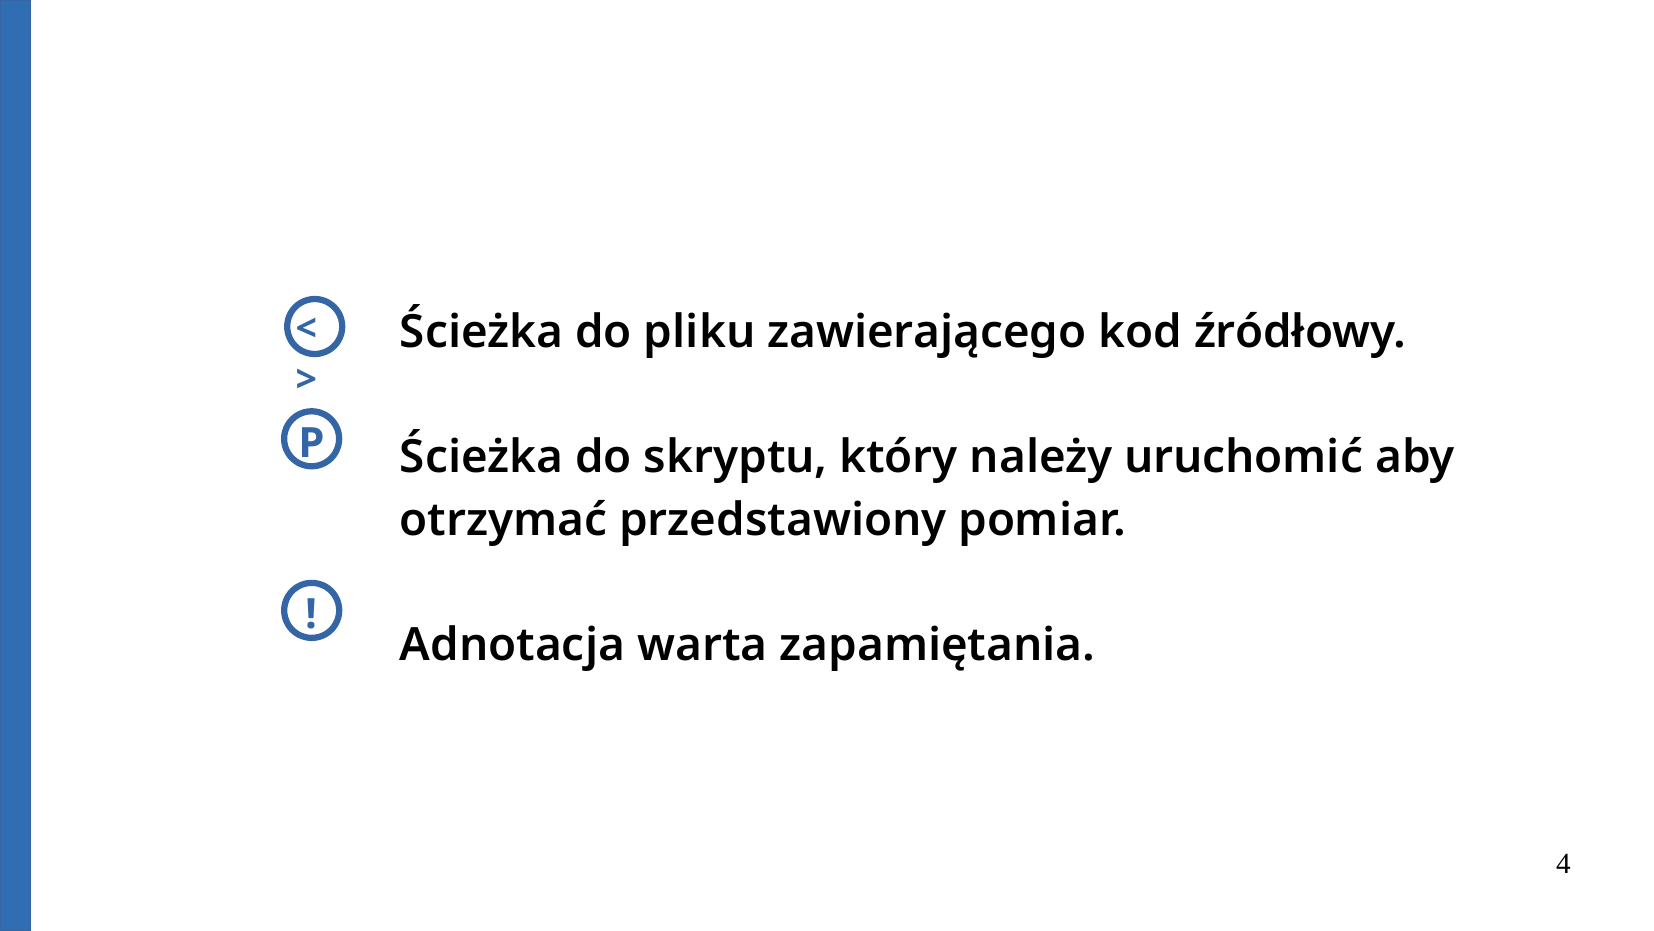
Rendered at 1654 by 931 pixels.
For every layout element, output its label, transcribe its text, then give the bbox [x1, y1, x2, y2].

text_box Ścieżka do pliku zawierającego kod źródłowy. Ścieżka do skryptu, który należy uruchomić aby otrzymać przedstawiony pomiar. Adnotacja warta zapamiętania. [385, 291, 1508, 652]
text_box ! [291, 473, 334, 477]
text_box [284, 593, 290, 628]
text_box <> [280, 293, 353, 360]
text_box [333, 593, 340, 628]
text_box P [281, 405, 342, 473]
text_box [0, 0, 31, 931]
text_box ! [294, 360, 337, 364]
text_box ! [290, 576, 333, 646]
